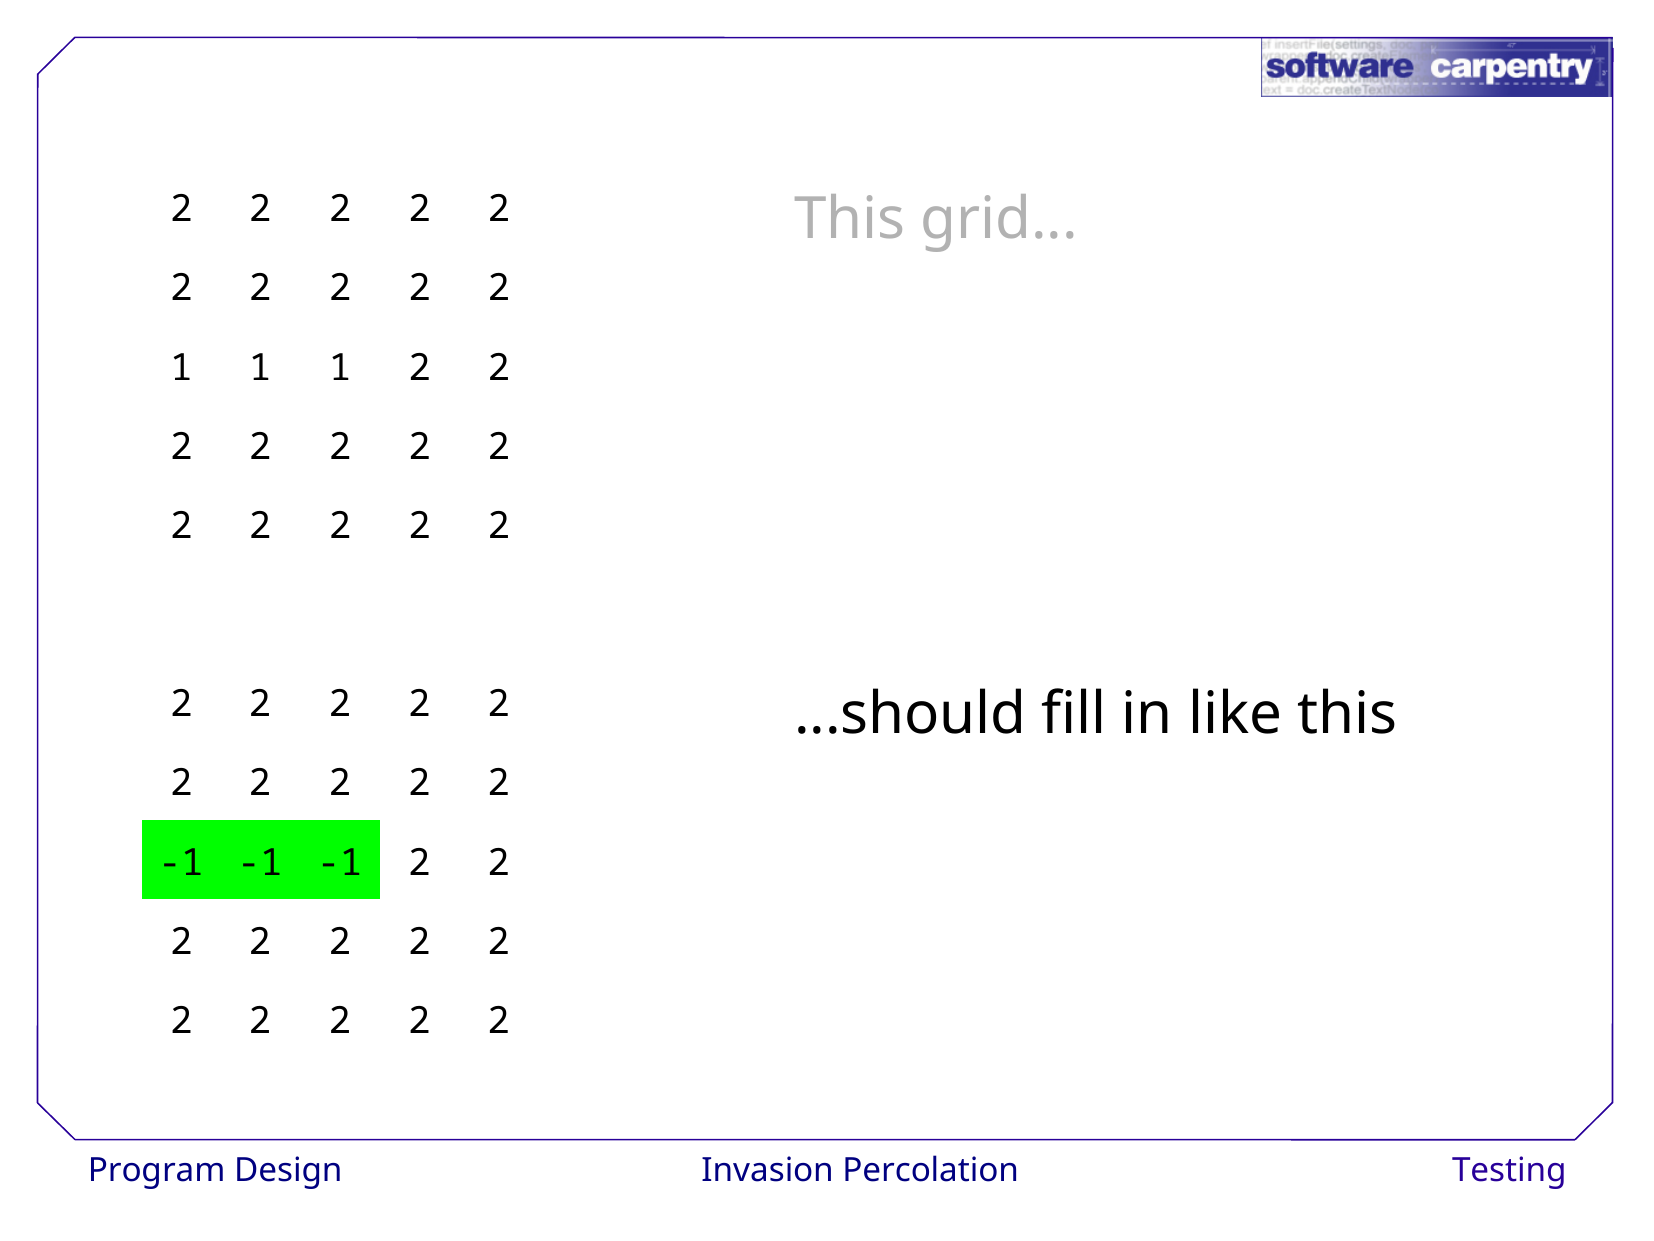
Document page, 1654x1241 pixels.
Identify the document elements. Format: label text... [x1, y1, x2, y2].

table_cell -1 [142, 820, 221, 899]
table_cell 2 [459, 899, 538, 978]
table_cell 2 [142, 245, 221, 326]
table_cell 2 [380, 740, 459, 820]
table_cell 2 [300, 245, 380, 326]
table_header 2 [221, 661, 299, 740]
table_cell 2 [221, 899, 299, 978]
table_cell 2 [380, 820, 459, 899]
table_cell 2 [380, 326, 459, 404]
table_header 2 [221, 166, 300, 245]
table_cell 2 [300, 483, 380, 562]
table_cell 2 [299, 740, 380, 820]
table_cell 2 [459, 483, 538, 562]
table_header 2 [299, 661, 380, 740]
table_cell 2 [221, 483, 300, 562]
table_cell 2 [142, 978, 221, 1057]
table_cell 2 [142, 899, 221, 978]
table_cell 2 [459, 820, 538, 899]
table_cell 2 [459, 404, 538, 483]
table_cell 2 [221, 978, 299, 1057]
table_cell 1 [300, 326, 380, 404]
table_cell 2 [459, 245, 538, 326]
table_cell 2 [380, 404, 459, 483]
table_header 2 [380, 661, 459, 740]
table_cell 1 [221, 326, 300, 404]
table_cell 2 [380, 245, 459, 326]
table_cell -1 [299, 820, 380, 899]
table_cell 2 [459, 740, 538, 820]
table_cell 2 [142, 483, 221, 562]
text_box This grid... [779, 138, 1509, 259]
table_cell 2 [300, 404, 380, 483]
table_cell 2 [380, 483, 459, 562]
table_cell 2 [459, 326, 538, 404]
table_cell -1 [221, 820, 299, 899]
table_cell 2 [299, 899, 380, 978]
table_cell 2 [459, 978, 538, 1057]
text_box ...should fill in like this [779, 632, 1509, 754]
table_cell 1 [142, 326, 221, 404]
table_header 2 [380, 166, 459, 245]
table_cell 2 [221, 245, 300, 326]
table_cell 2 [142, 740, 221, 820]
table_cell 2 [221, 404, 300, 483]
table_header 2 [142, 166, 221, 245]
table_header 2 [142, 661, 221, 740]
table_cell 2 [380, 899, 459, 978]
table_cell 2 [142, 404, 221, 483]
picture [1261, 39, 1613, 97]
table_header 2 [300, 166, 380, 245]
table_cell 2 [380, 978, 459, 1057]
table_header 2 [459, 166, 538, 245]
table_cell 2 [221, 740, 299, 820]
table_header 2 [459, 661, 538, 740]
table_cell 2 [299, 978, 380, 1057]
